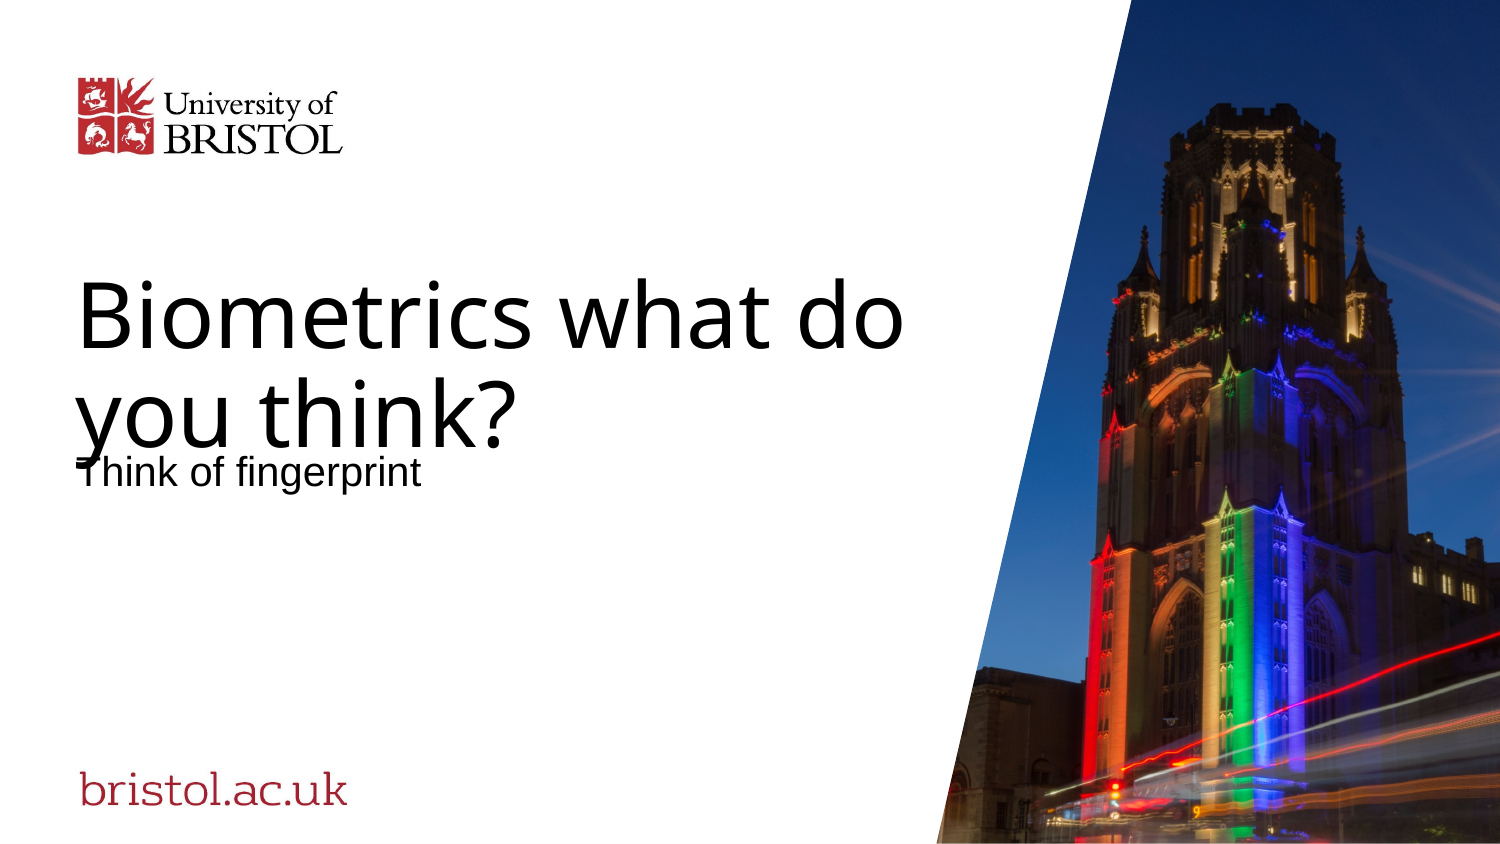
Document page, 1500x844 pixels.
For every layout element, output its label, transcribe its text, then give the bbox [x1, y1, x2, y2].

title Biometrics what do you think? [60, 262, 924, 443]
subtitle Think of fingerprint [60, 443, 924, 659]
